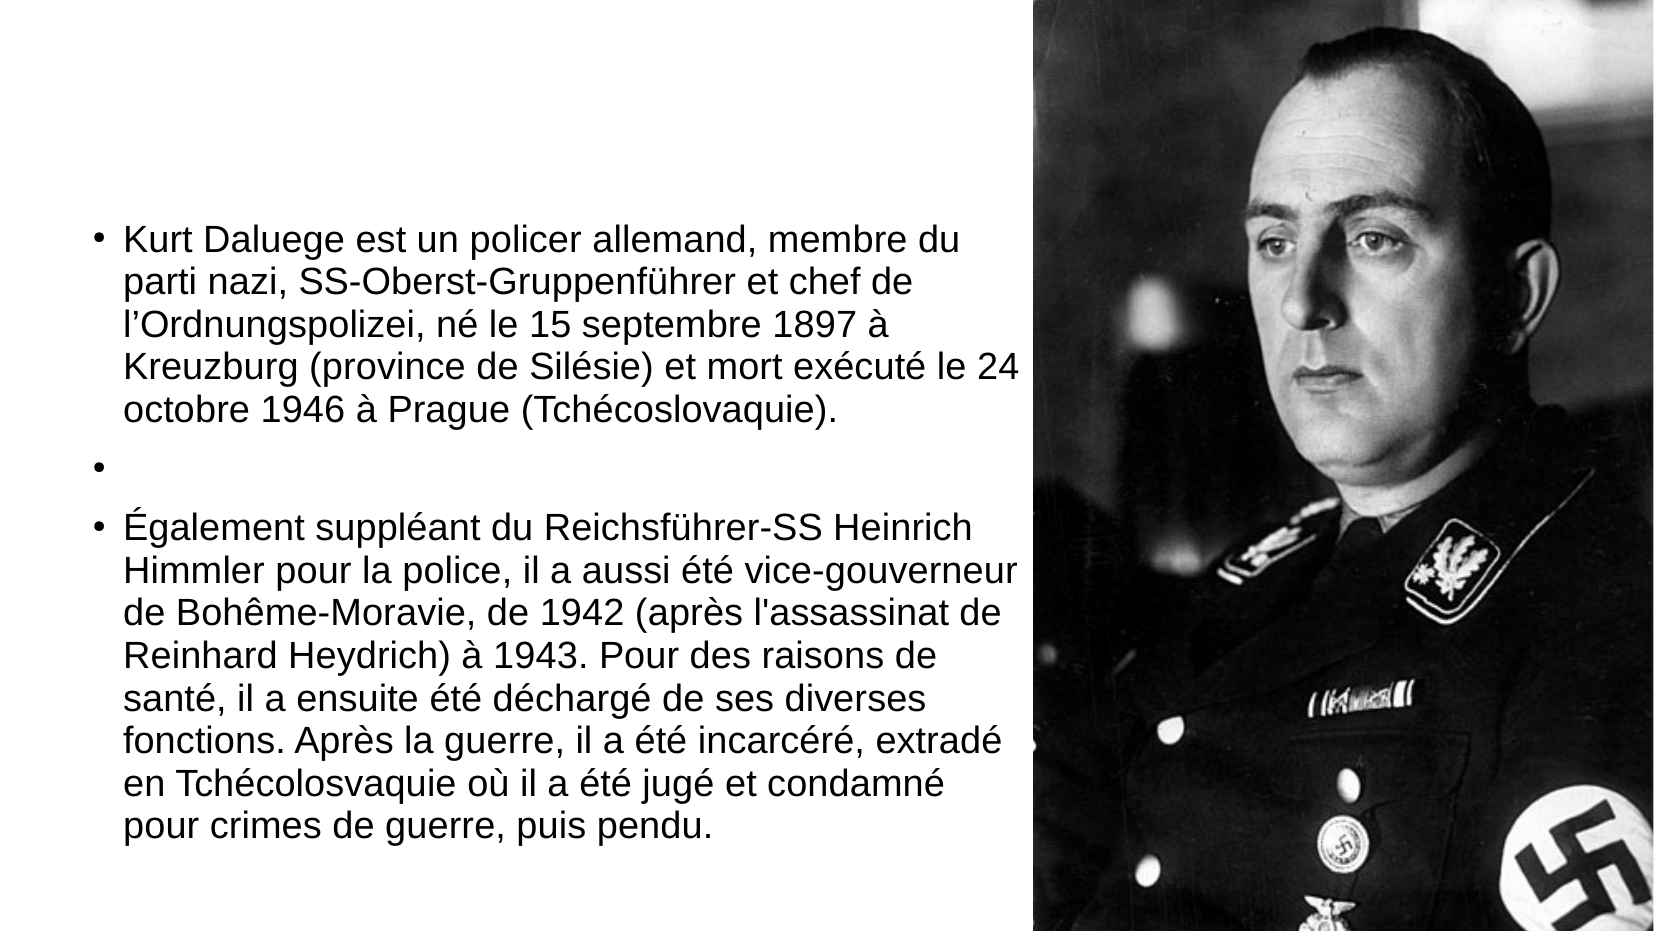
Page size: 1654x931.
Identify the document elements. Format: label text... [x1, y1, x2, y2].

list Kurt Daluege est un policer allemand, membre du parti nazi, SS-Oberst-Gruppenführer et chef de l’Ordnungspolizei, né le 15 septembre 1897 à Kreuzburg (province de Silésie) et mort exécuté le 24 octobre 1946 à Prague (Tchécoslovaquie). Également suppléant du Reichsführer-SS Heinrich Himmler pour la police, il a aussi été vice-gouverneur de Bohême-Moravie, de 1942 (après l'assassinat de Reinhard Heydrich) à 1943. Pour des raisons de santé, il a ensuite été déchargé de ses diverses fonctions. Après la guerre, il a été incarcéré, extradé en Tchécolosvaquie où il a été jugé et condamné pour crimes de guerre, puis pendu. [82, 217, 1033, 857]
picture [1033, 0, 1654, 931]
